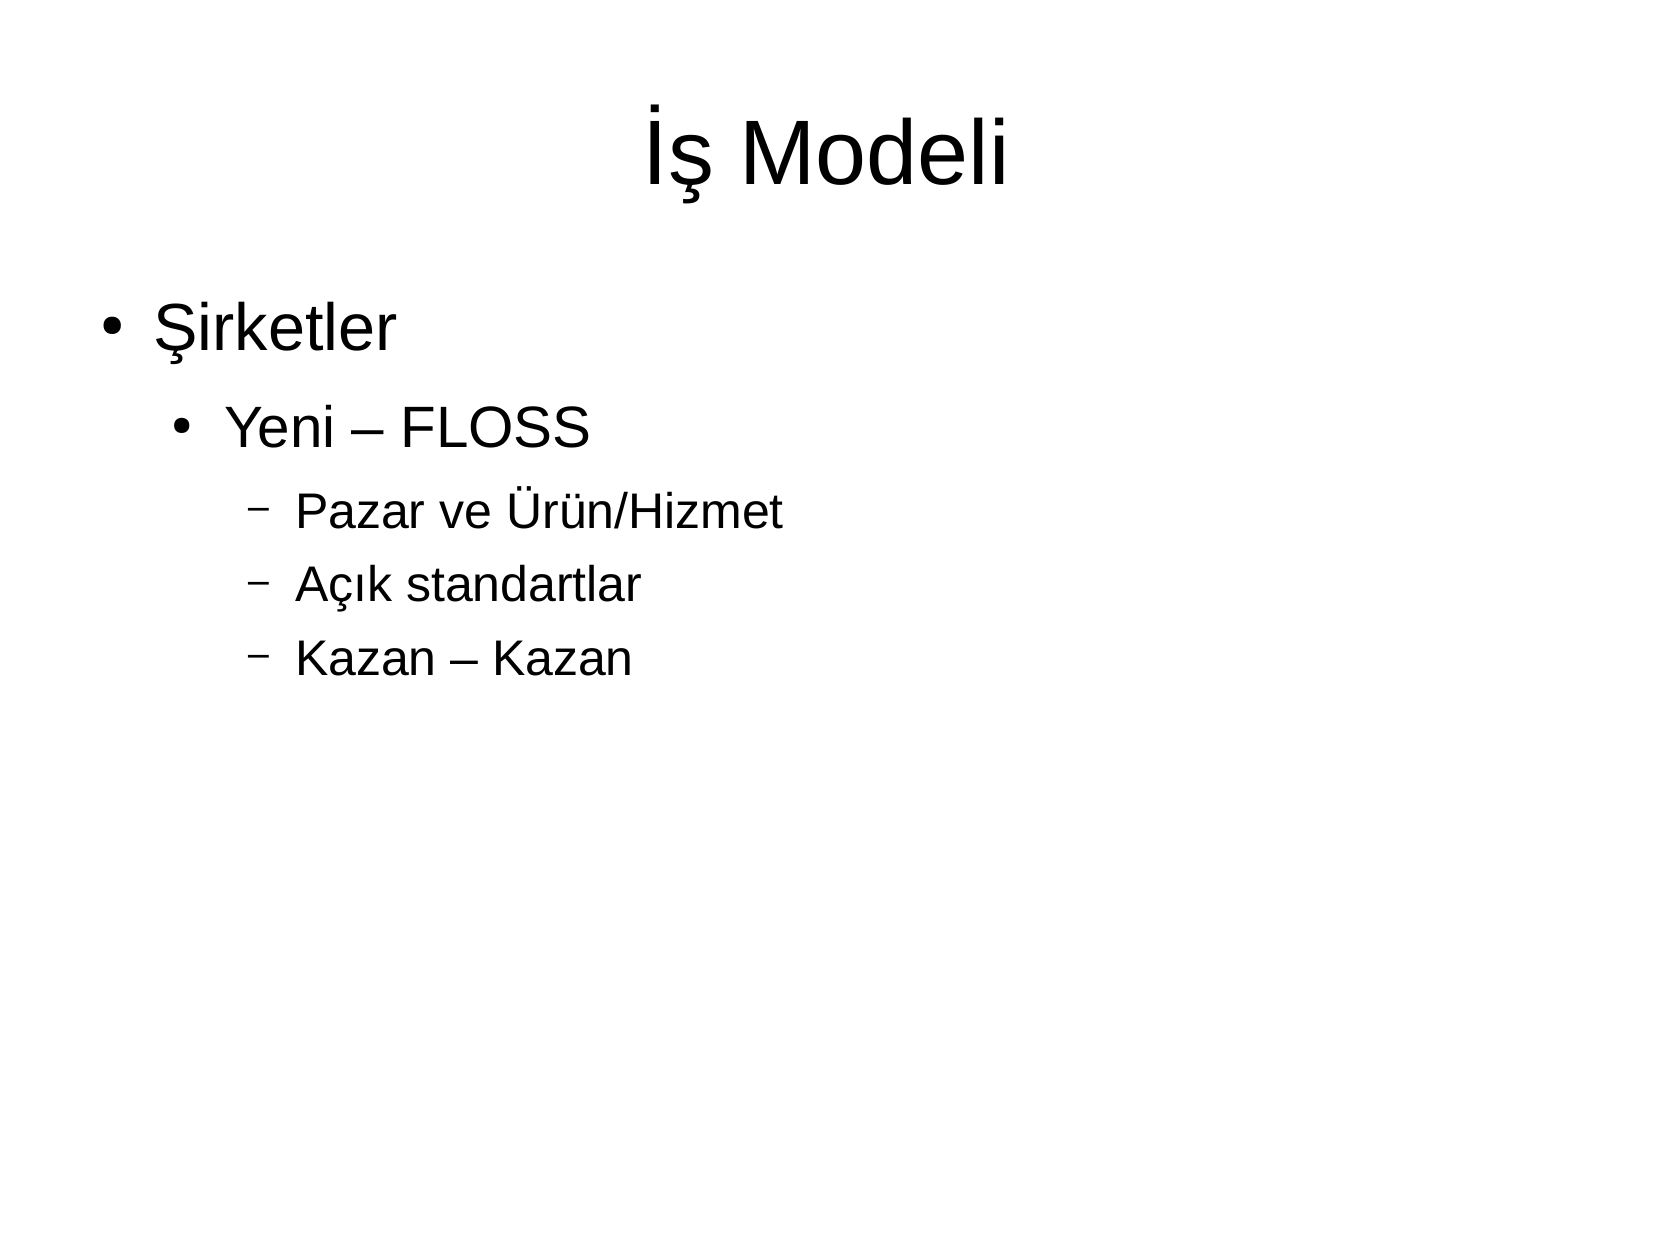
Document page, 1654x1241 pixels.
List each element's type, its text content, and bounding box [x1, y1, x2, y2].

list Şirketler Yeni – FLOSS Pazar ve Ürün/Hizmet Açık standartlar Kazan – Kazan [82, 290, 1571, 1109]
title İş Modeli [82, 49, 1571, 257]
